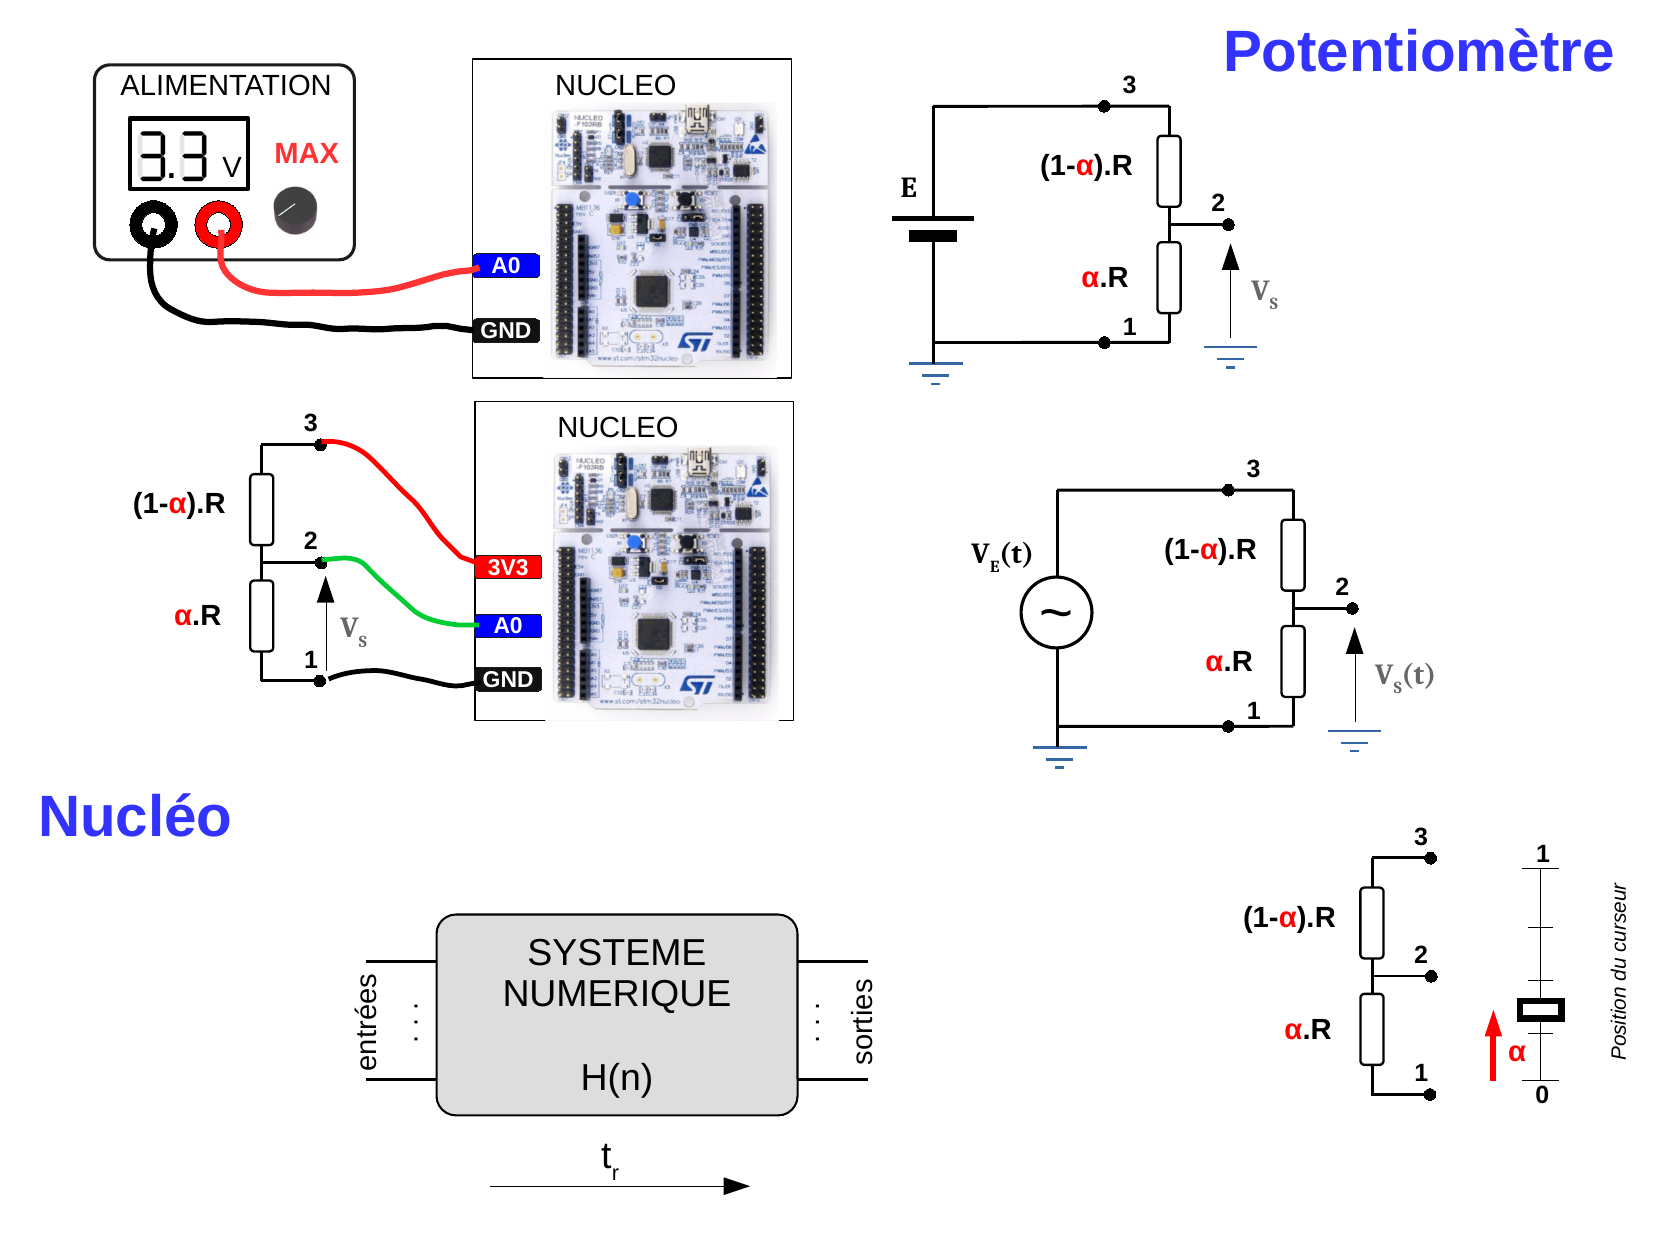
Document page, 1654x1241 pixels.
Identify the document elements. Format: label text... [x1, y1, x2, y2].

text_box 2 [289, 519, 333, 563]
picture [545, 445, 779, 721]
text_box Position du curseur [1599, 868, 1639, 1076]
text_box α.R [1066, 253, 1144, 302]
text_box . . . [383, 929, 441, 1116]
picture [543, 102, 777, 378]
text_box Potentiomètre [1208, 11, 1630, 158]
text_box A0 [472, 253, 540, 278]
text_box [472, 59, 792, 378]
text_box 1 [1521, 832, 1565, 876]
text_box V [204, 143, 260, 192]
text_box 3 [1399, 814, 1444, 859]
text_box . [139, 129, 204, 197]
text_box [1425, 970, 1438, 983]
text_box VS [1236, 266, 1329, 338]
text_box 3 [1231, 447, 1276, 488]
text_box tr [517, 1127, 703, 1193]
text_box 1 [1232, 689, 1276, 733]
text_box VE(t) [956, 529, 1062, 586]
text_box [94, 71, 355, 260]
text_box SYSTEME NUMERIQUE H(n) [437, 914, 797, 1116]
text_box (1-α).R [1149, 525, 1273, 573]
text_box [1222, 484, 1235, 497]
text_box . . . [785, 929, 843, 1116]
text_box (1-α).R [118, 479, 241, 528]
text_box 2 [1320, 565, 1365, 609]
text_box Nucléo [23, 775, 410, 922]
text_box [250, 580, 274, 652]
text_box GND [472, 318, 540, 343]
text_box 2 [1399, 933, 1444, 977]
text_box NUCLEO [525, 403, 711, 461]
text_box [1281, 519, 1305, 591]
text_box 0 [1520, 1073, 1565, 1117]
text_box 2 [1196, 181, 1241, 225]
text_box ALIMENTATION [97, 61, 355, 109]
text_box [1098, 100, 1111, 113]
text_box [1424, 1088, 1436, 1101]
text_box (1-α).R [1228, 893, 1352, 941]
text_box [1360, 993, 1384, 1065]
picture [204, 129, 210, 143]
text_box VS [325, 604, 418, 676]
text_box NUCLEO [522, 61, 709, 119]
text_box [1222, 218, 1235, 231]
text_box α.R [1269, 1005, 1347, 1053]
text_box [1098, 336, 1111, 349]
text_box [315, 556, 327, 569]
picture [272, 183, 319, 237]
text_box ~ [1021, 577, 1092, 648]
text_box α.R [1190, 637, 1268, 686]
text_box α.R [159, 591, 237, 640]
text_box [1346, 602, 1359, 615]
text_box 3 [1107, 63, 1152, 104]
text_box 1 [289, 637, 328, 681]
text_box [313, 675, 326, 687]
text_box [1360, 887, 1384, 959]
text_box (1-α).R [1025, 141, 1149, 189]
text_box [1517, 998, 1565, 1022]
text_box entrées [342, 929, 383, 1116]
text_box 3 [289, 401, 333, 443]
text_box E [885, 163, 936, 213]
text_box [1222, 720, 1235, 733]
text_box [474, 401, 794, 721]
text_box [250, 474, 274, 546]
text_box VS(t) [1360, 650, 1466, 722]
text_box α [1496, 1027, 1540, 1076]
text_box 3V3 [474, 555, 542, 579]
text_box [1157, 135, 1181, 207]
text_box 1 [1108, 305, 1152, 349]
text_box [314, 438, 327, 451]
text_box [1281, 626, 1305, 697]
text_box [1157, 242, 1181, 314]
text_box A0 [474, 614, 542, 638]
text_box [1424, 852, 1437, 865]
text_box 1 [1399, 1051, 1444, 1095]
text_box sorties [843, 929, 896, 1116]
text_box GND [474, 667, 542, 692]
text_box MAX [259, 129, 355, 178]
